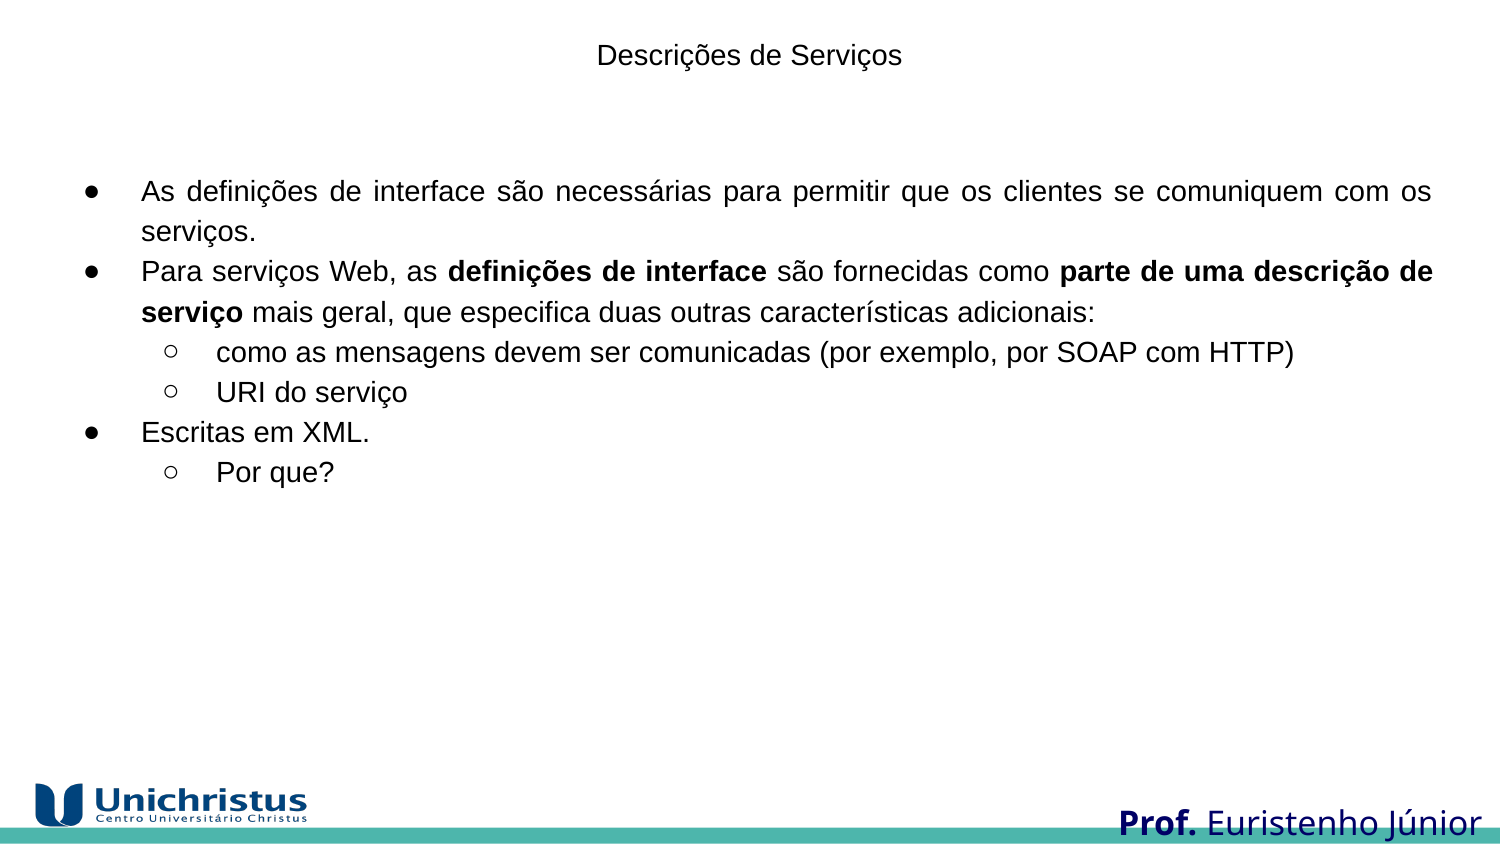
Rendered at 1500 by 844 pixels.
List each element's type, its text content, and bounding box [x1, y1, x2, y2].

title Descrições de Serviços [51, 20, 1449, 137]
picture [31, 781, 311, 828]
text_box Prof. Euristenho Júnior [1103, 791, 1500, 844]
list As definições de interface são necessárias para permitir que os clientes se comuniquem com os serviços. Para serviços Web, as definições de interface são fornecidas como parte de uma descrição de serviço mais geral, que especifica duas outras características adicionais: como as mensagens devem ser comunicadas (por exemplo, por SOAP com HTTP) URI do serviço Escritas em XML. Por que? [51, 152, 1449, 750]
